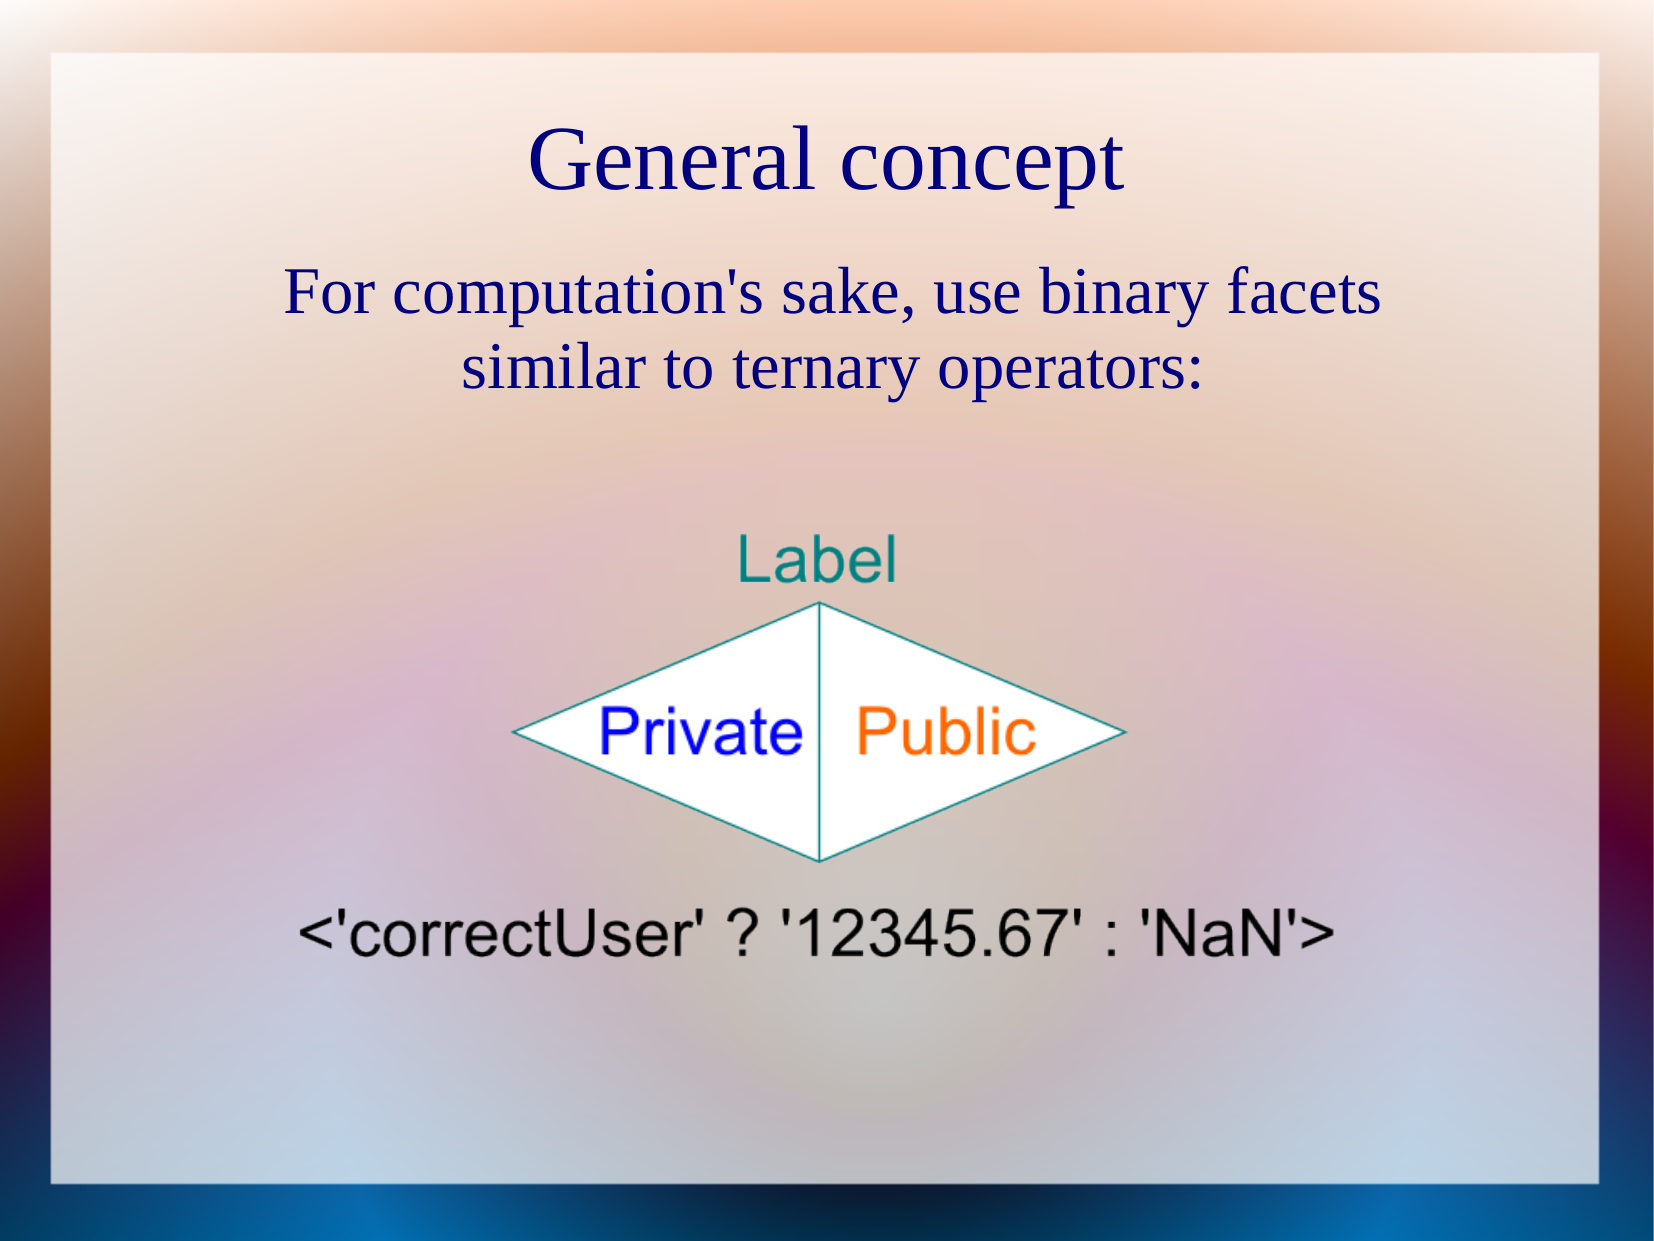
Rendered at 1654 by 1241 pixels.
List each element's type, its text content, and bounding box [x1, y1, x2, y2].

title General concept [82, 55, 1571, 263]
picture [0, 0, 1654, 1241]
title For computation's sake, use binary facets similar to ternary operators: [90, 225, 1579, 433]
